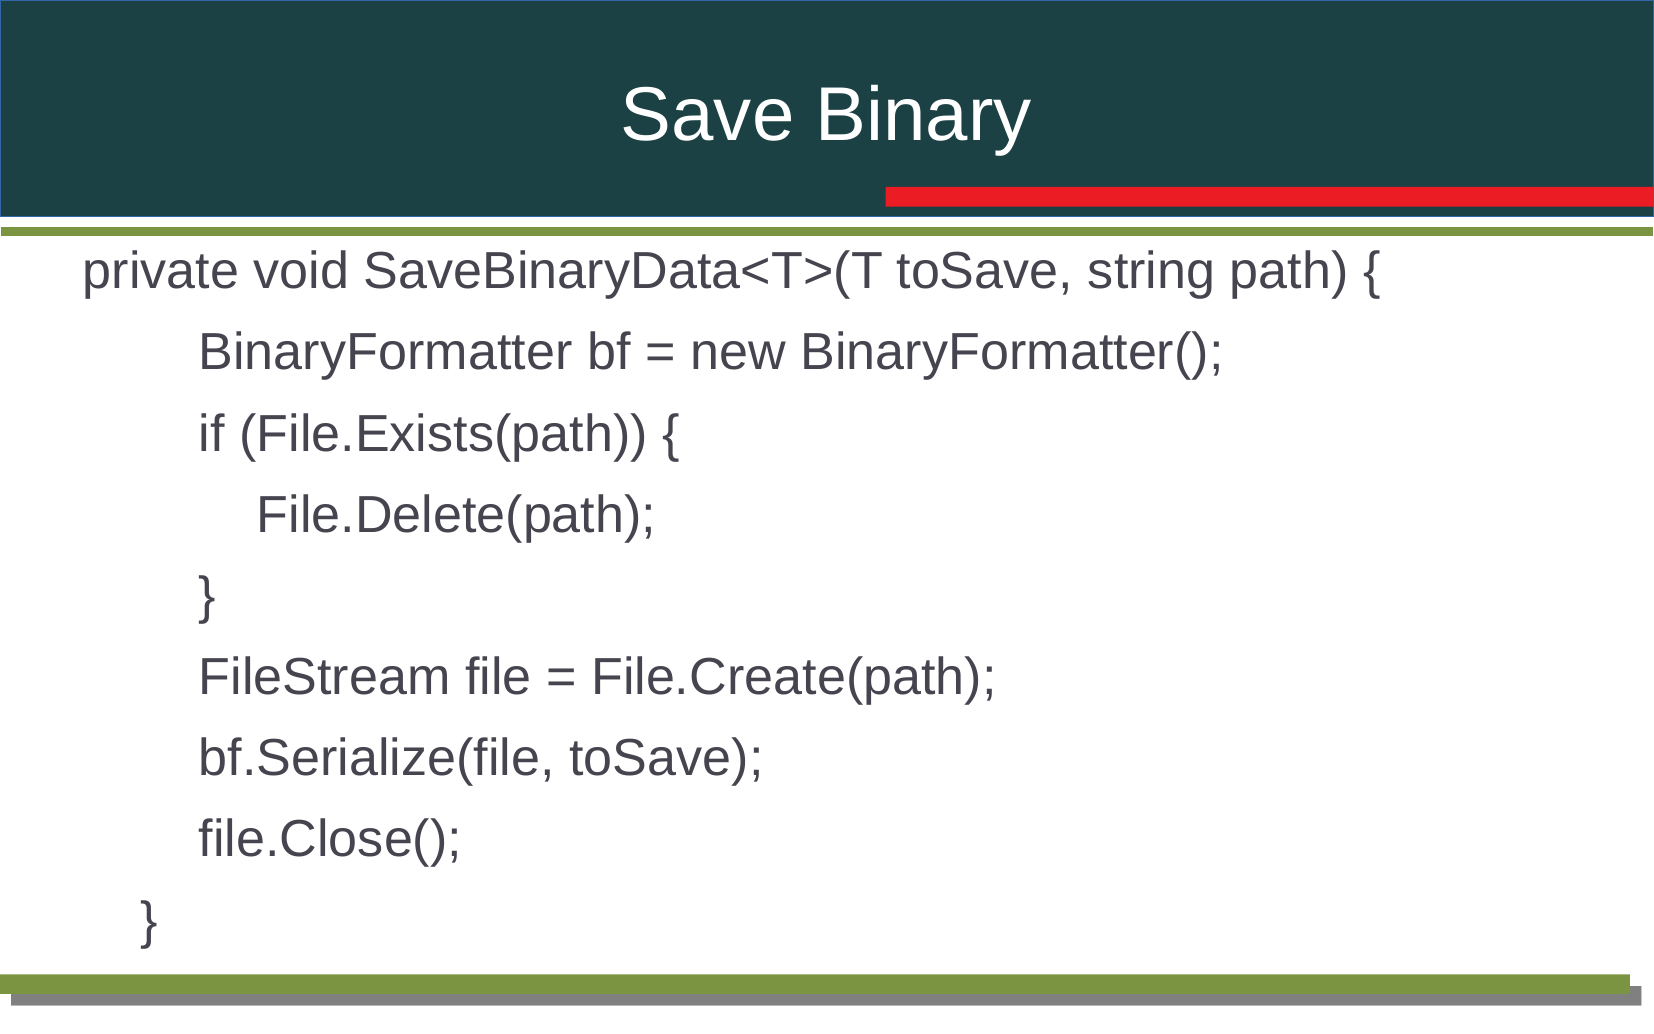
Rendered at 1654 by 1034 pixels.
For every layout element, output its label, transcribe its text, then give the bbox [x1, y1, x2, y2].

title Save Binary [82, 40, 1571, 187]
list private void SaveBinaryData<T>(T toSave, string path) { BinaryFormatter bf = new BinaryFormatter(); if (File.Exists(path)) { File.Delete(path); } FileStream file = File.Create(path); bf.Serialize(file, toSave); file.Close(); } [82, 241, 1571, 955]
